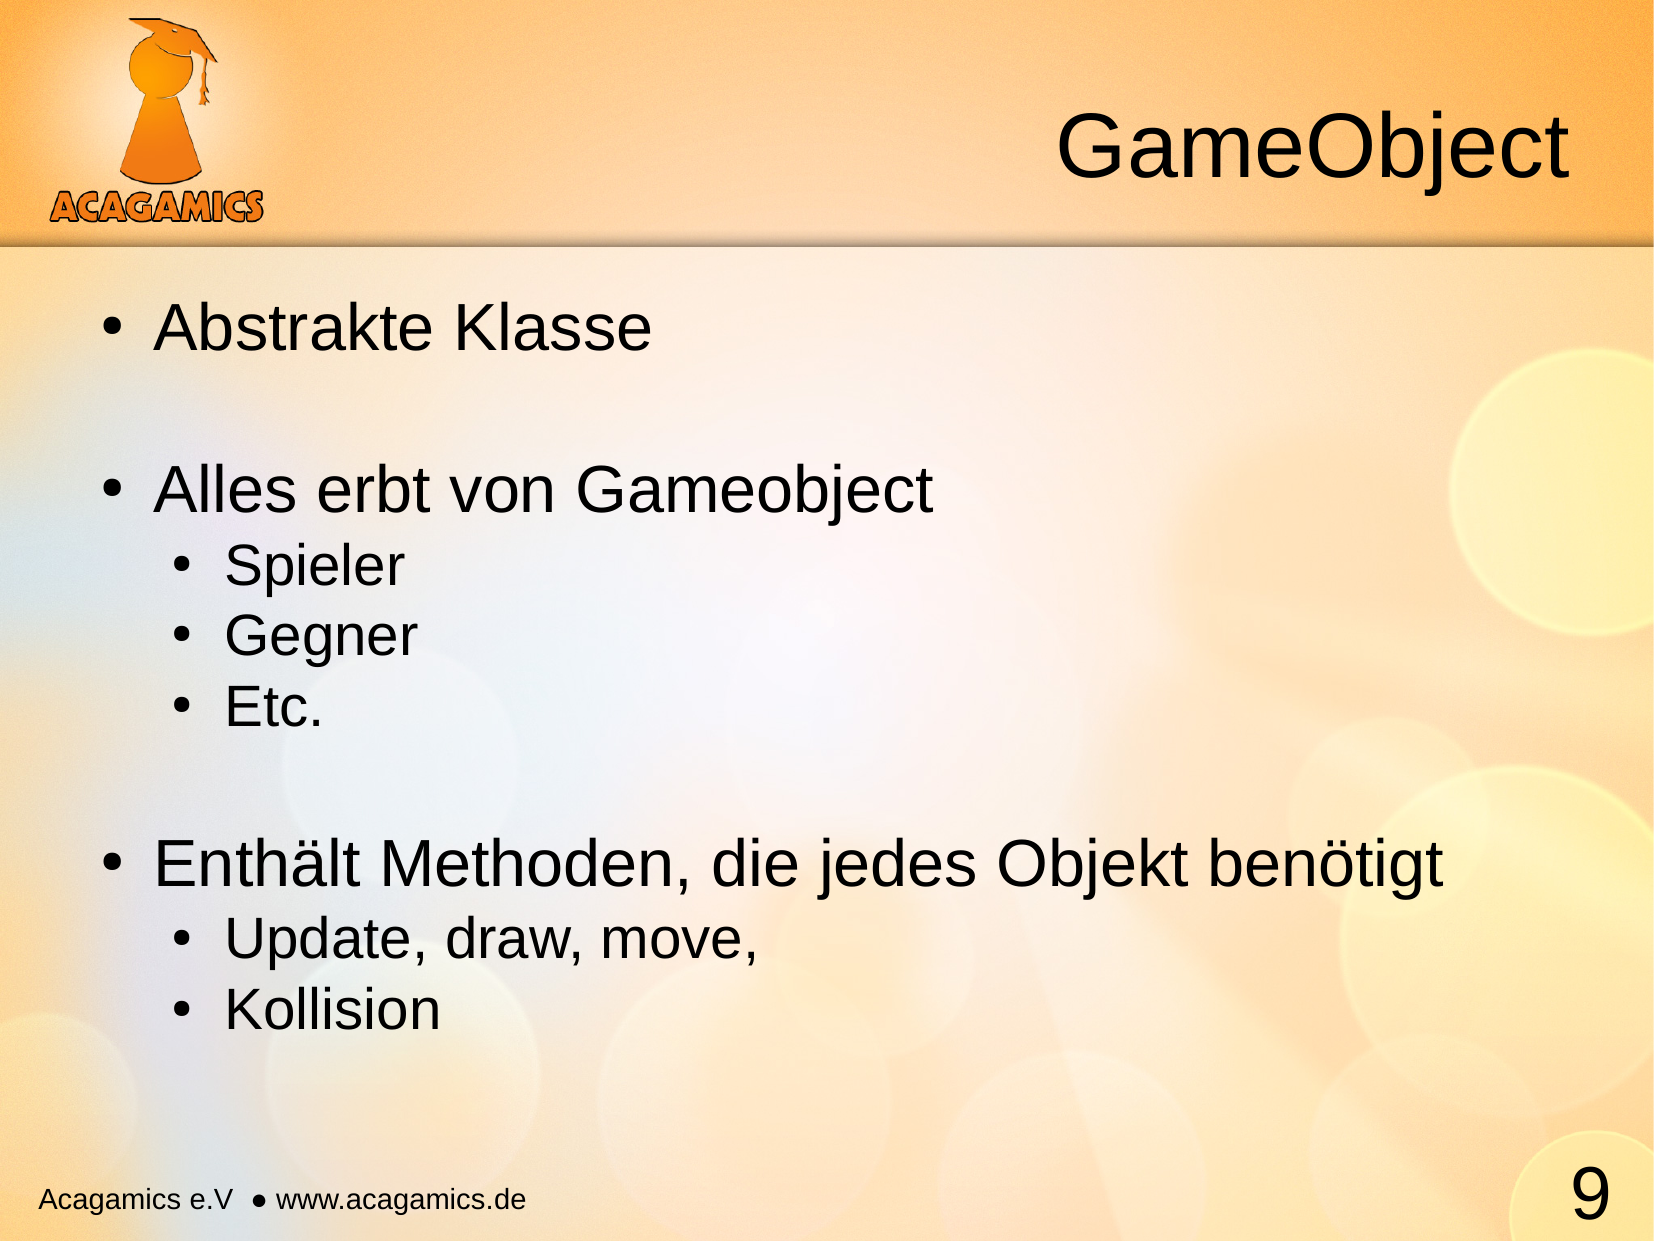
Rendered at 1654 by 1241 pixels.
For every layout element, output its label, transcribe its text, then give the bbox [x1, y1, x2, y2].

picture [0, 0, 1654, 1241]
title GameObject [324, 76, 1571, 216]
list Abstrakte Klasse Alles erbt von Gameobject Spieler Gegner Etc. Enthält Methoden, die jedes Objekt benötigt Update, draw, move, Kollision [82, 290, 1571, 1122]
